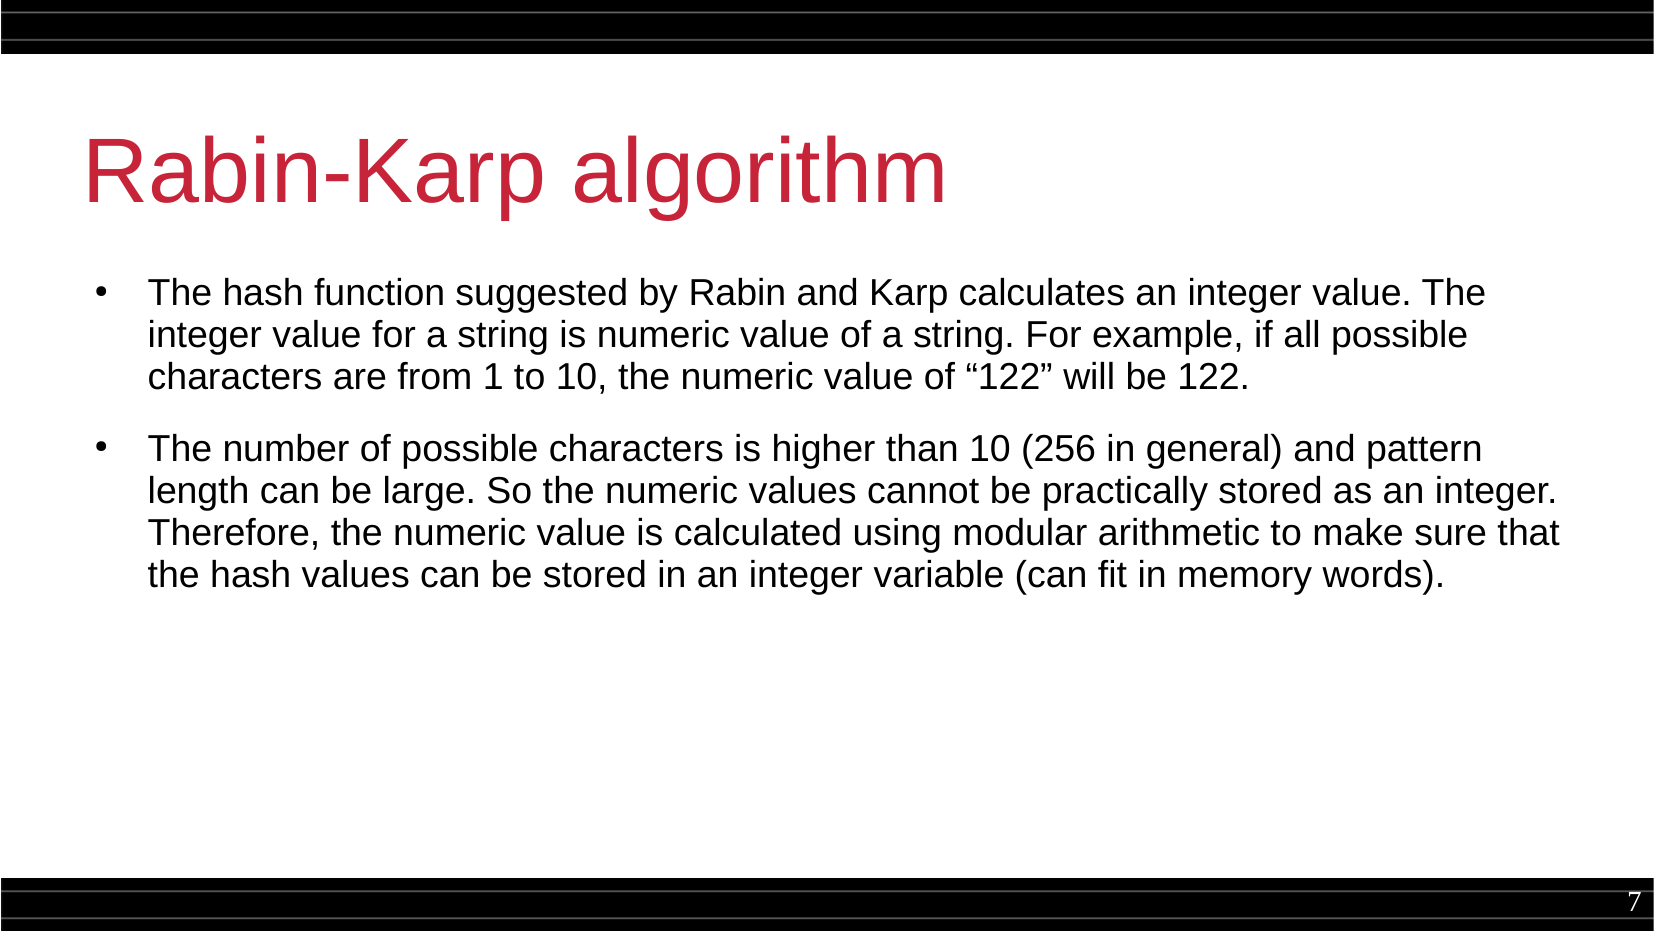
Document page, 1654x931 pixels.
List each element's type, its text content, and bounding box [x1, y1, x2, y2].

list The hash function suggested by Rabin and Karp calculates an integer value. The integer value for a string is numeric value of a string. For example, if all possible characters are from 1 to 10, the numeric value of “122” will be 122. The number of possible characters is higher than 10 (256 in general) and pattern length can be large. So the numeric values cannot be practically stored as an integer. Therefore, the numeric value is calculated using modular arithmetic to make sure that the hash values can be stored in an integer variable (can fit in memory words). [76, 271, 1565, 758]
title Rabin-Karp algorithm [82, 92, 1571, 249]
picture [1, 878, 1654, 931]
picture [1, 0, 1654, 54]
